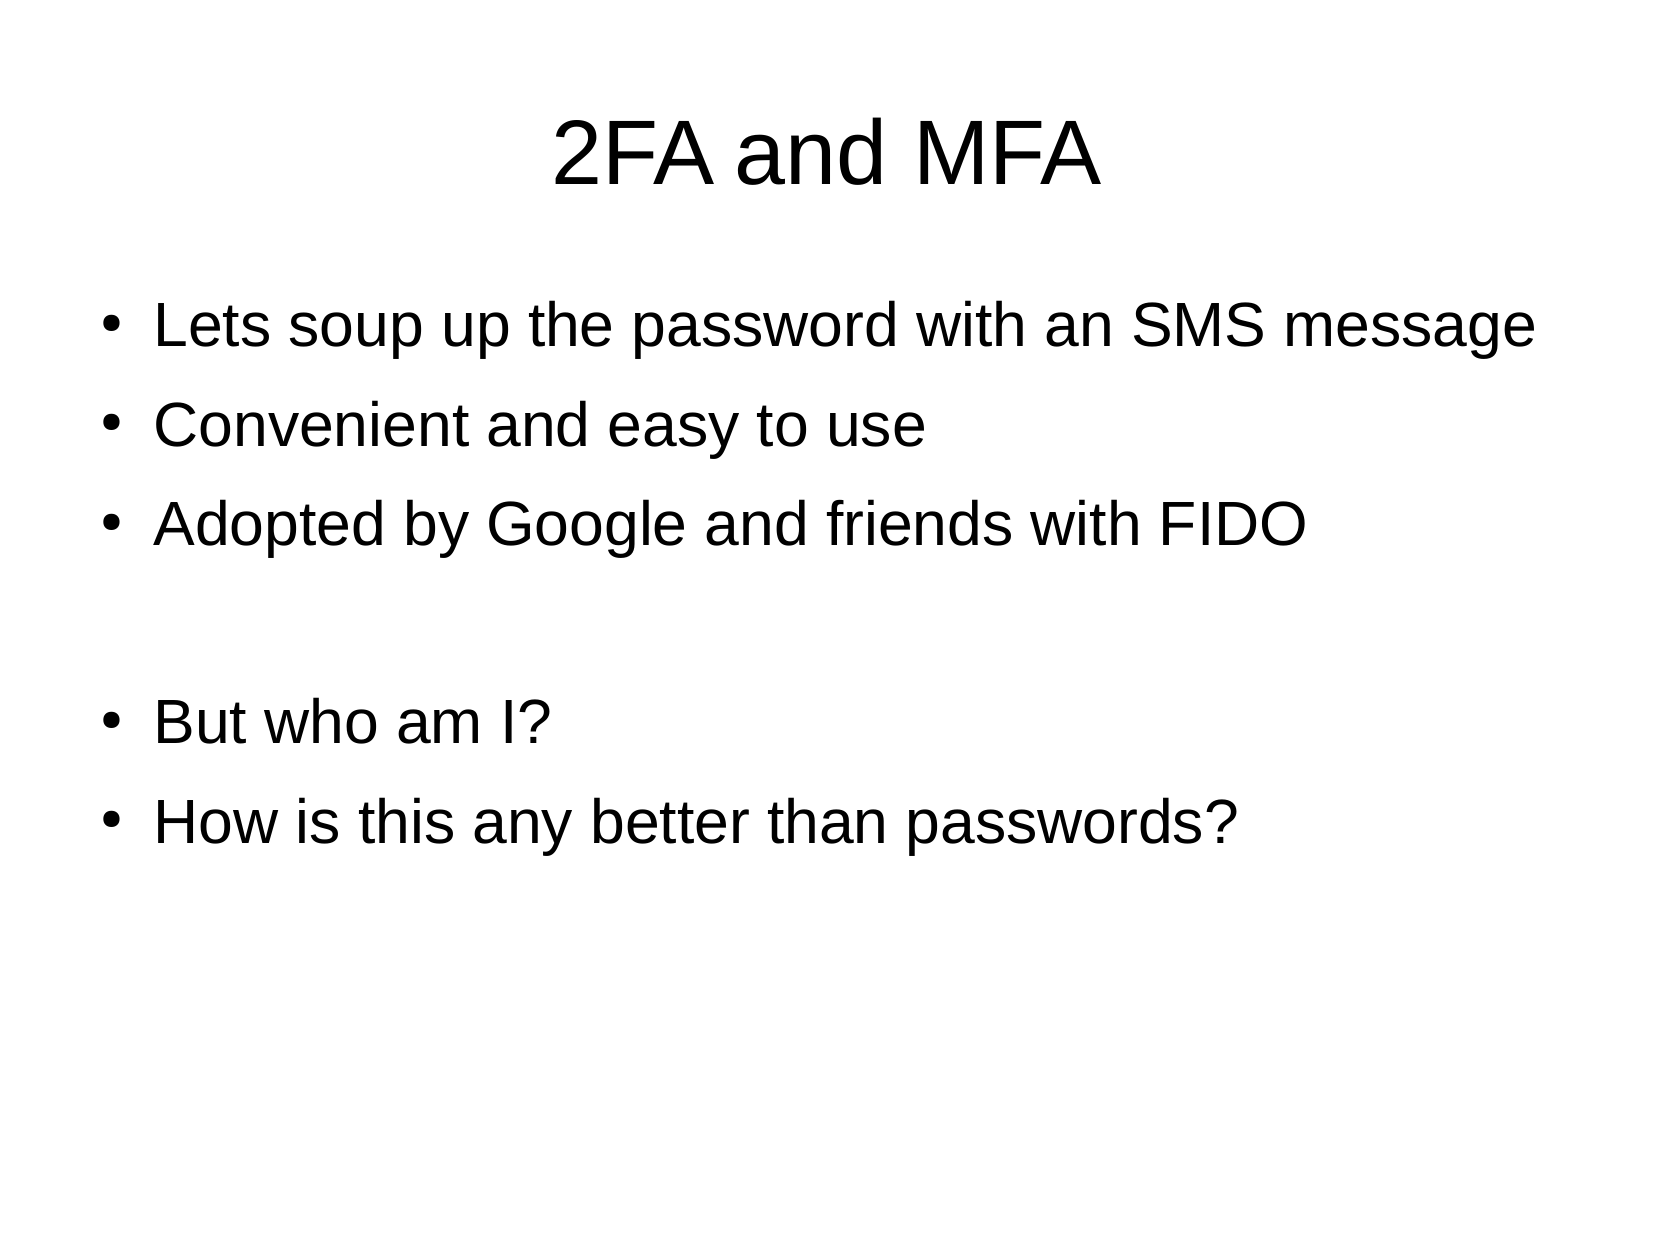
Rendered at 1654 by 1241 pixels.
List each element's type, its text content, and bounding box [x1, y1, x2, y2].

list Lets soup up the password with an SMS message Convenient and easy to use Adopted by Google and friends with FIDO But who am I? How is this any better than passwords? [82, 290, 1571, 1010]
title 2FA and MFA [82, 49, 1571, 257]
